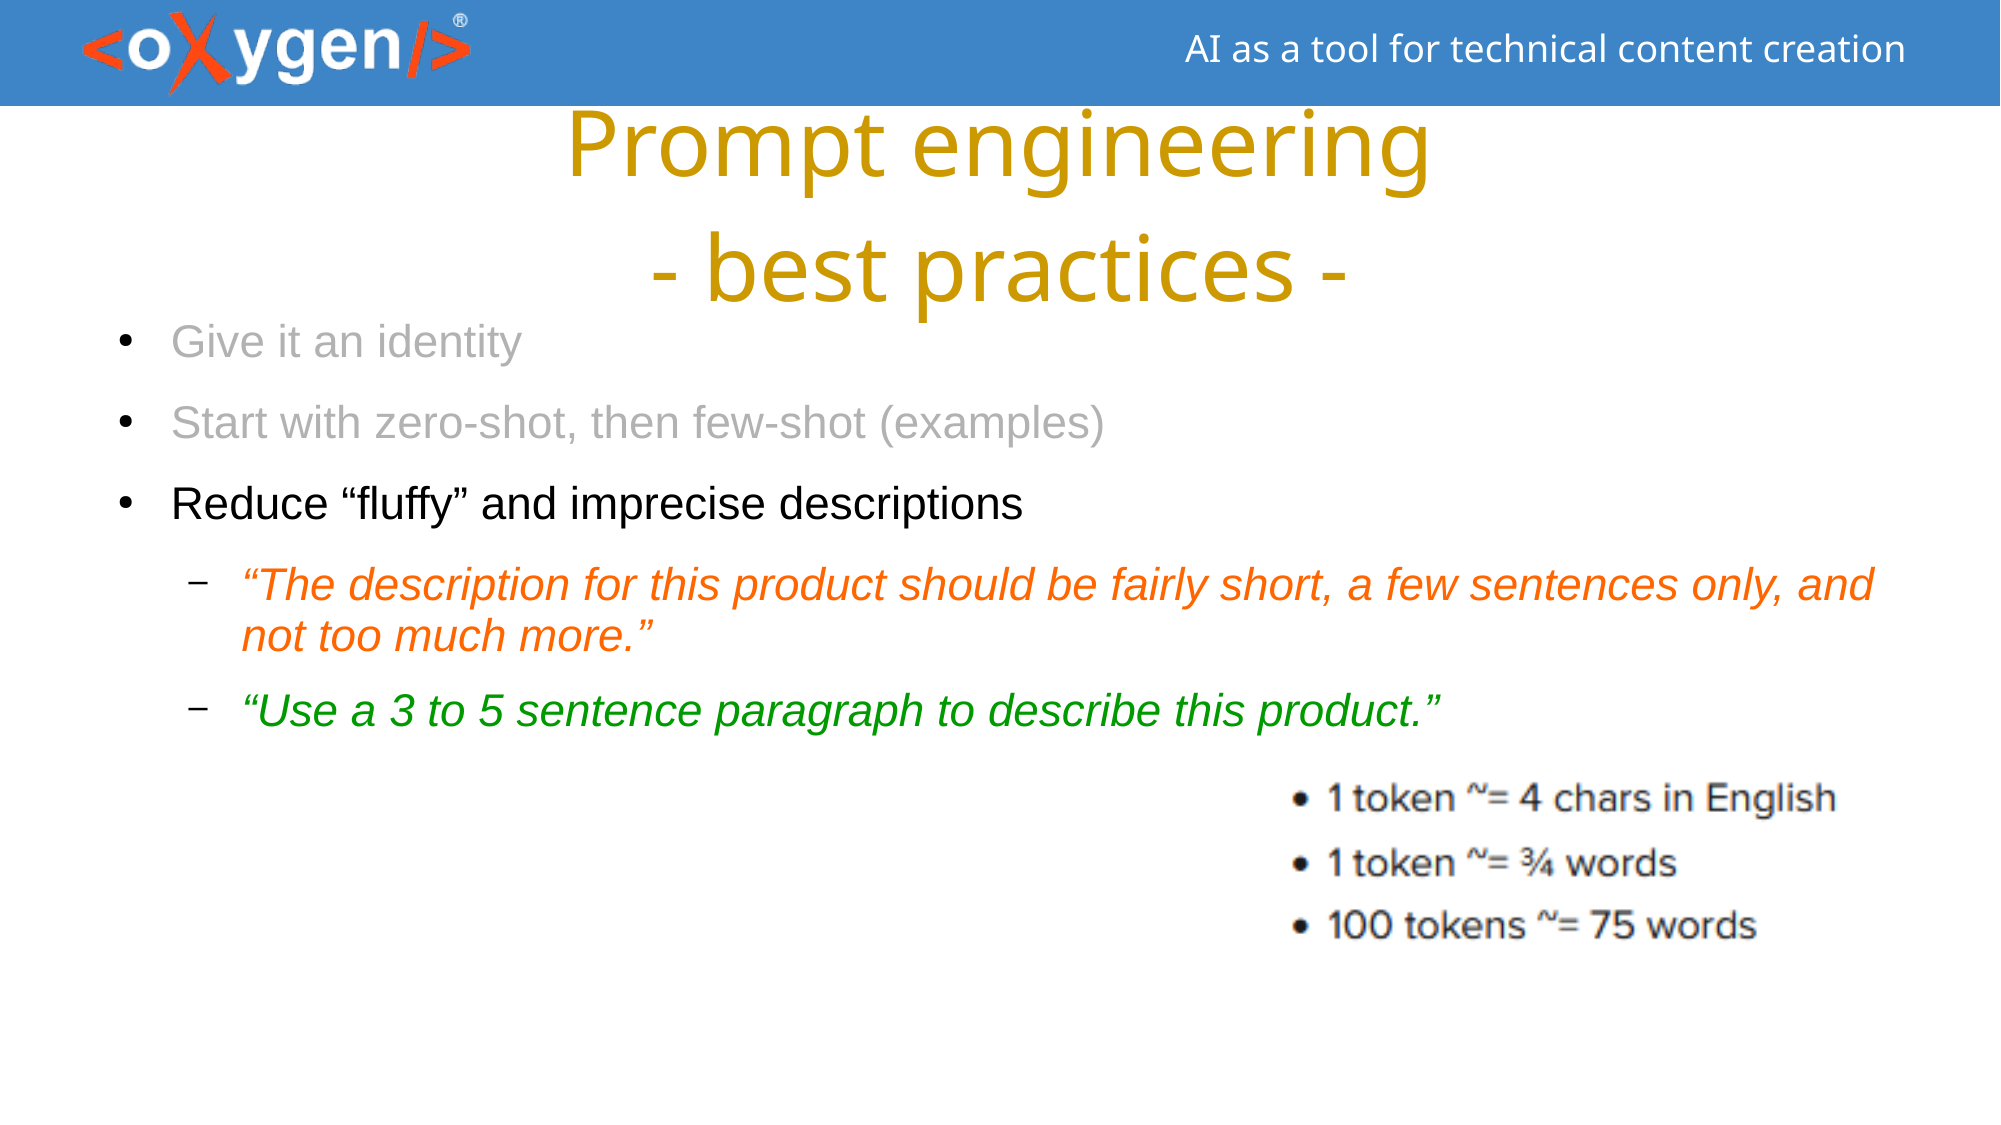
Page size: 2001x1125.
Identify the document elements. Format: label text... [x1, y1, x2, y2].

list Give it an identity Start with zero-shot, then few-shot (examples) Reduce “fluffy” and imprecise descriptions “The description for this product should be fairly short, a few sentences only, and not too much more.” “Use a 3 to 5 sentence paragraph to describe this product.” [99, 316, 1900, 1083]
picture [1260, 773, 1947, 961]
title Prompt engineering - best practices - [99, 92, 1900, 316]
picture [75, 0, 488, 106]
